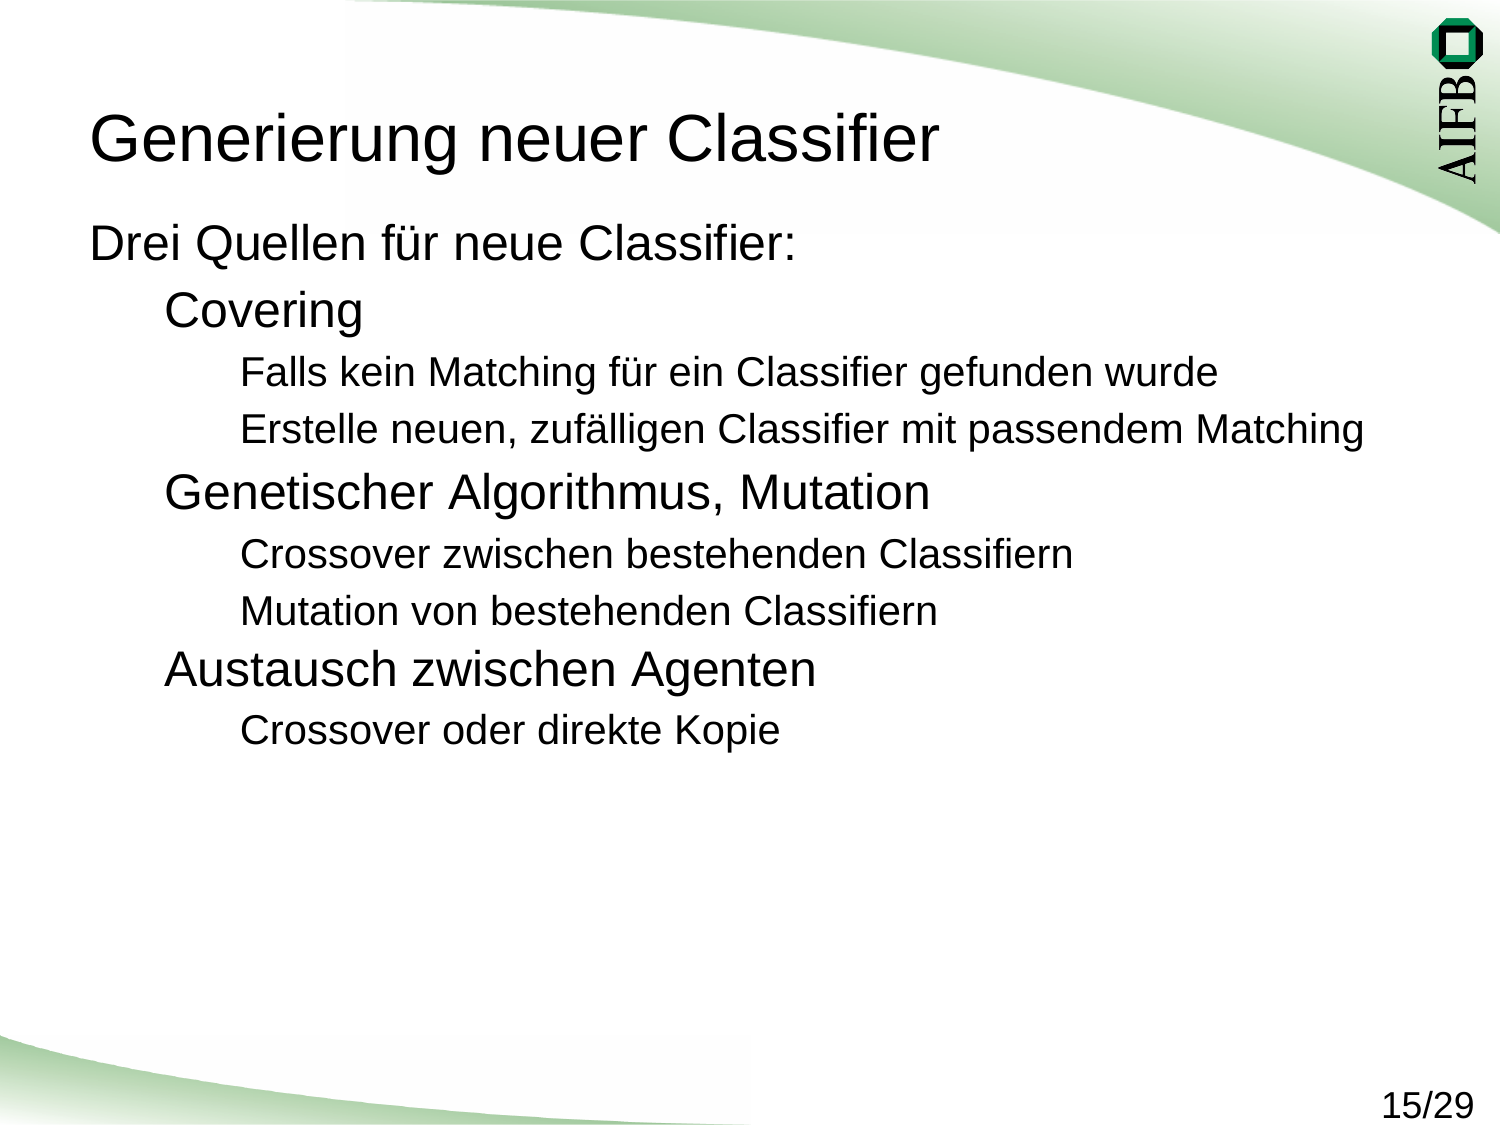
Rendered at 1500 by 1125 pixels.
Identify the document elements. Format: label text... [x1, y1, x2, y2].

list Drei Quellen für neue Classifier: Covering Falls kein Matching für ein Classifier gefunden wurde Erstelle neuen, zufälligen Classifier mit passendem Matching Genetischer Algorithmus, Mutation Crossover zwischen bestehenden Classifiern Mutation von bestehenden Classifiern Austausch zwischen Agenten Crossover oder direkte Kopie [75, 212, 1426, 801]
picture [0, 1035, 751, 1125]
title Generierung neuer Classifier [75, 45, 958, 212]
picture [345, 0, 1500, 234]
